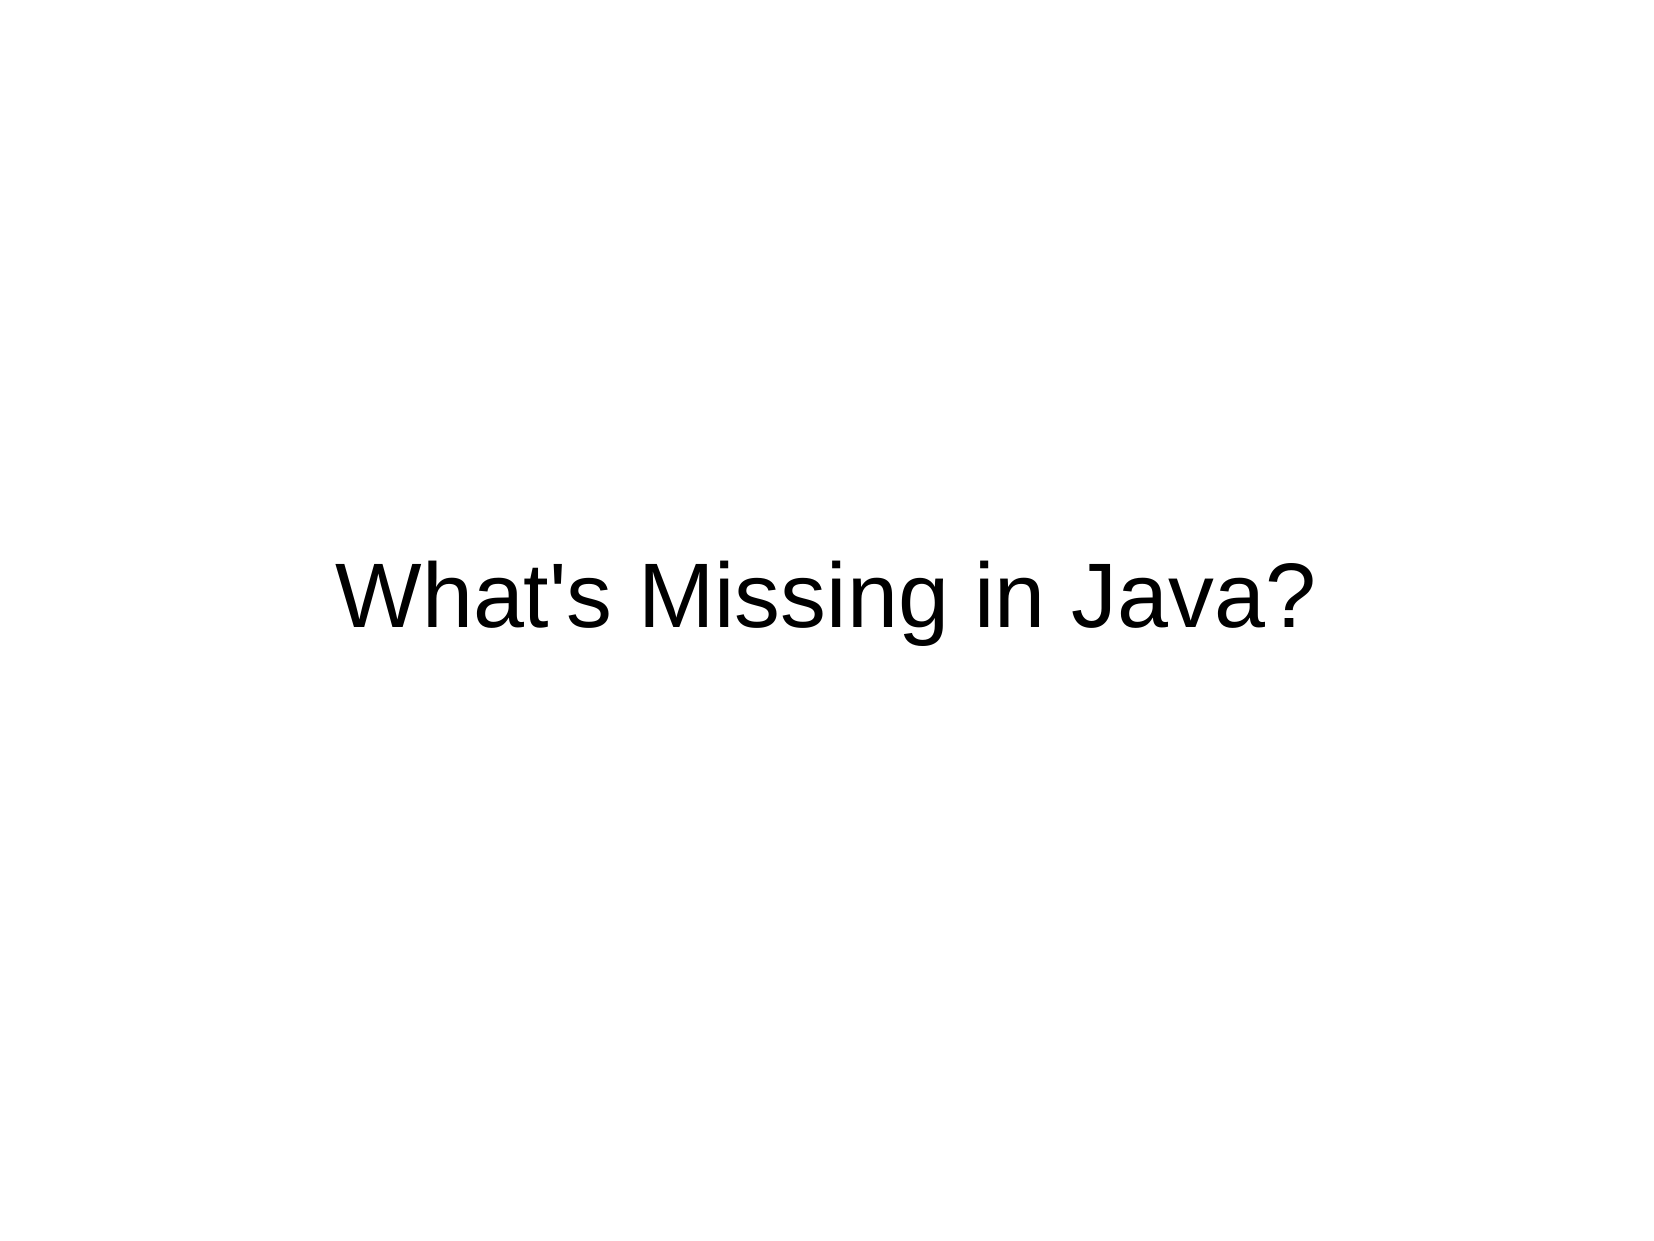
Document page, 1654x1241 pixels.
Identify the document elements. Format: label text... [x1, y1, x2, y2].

title What's Missing in Java? [82, 492, 1571, 700]
